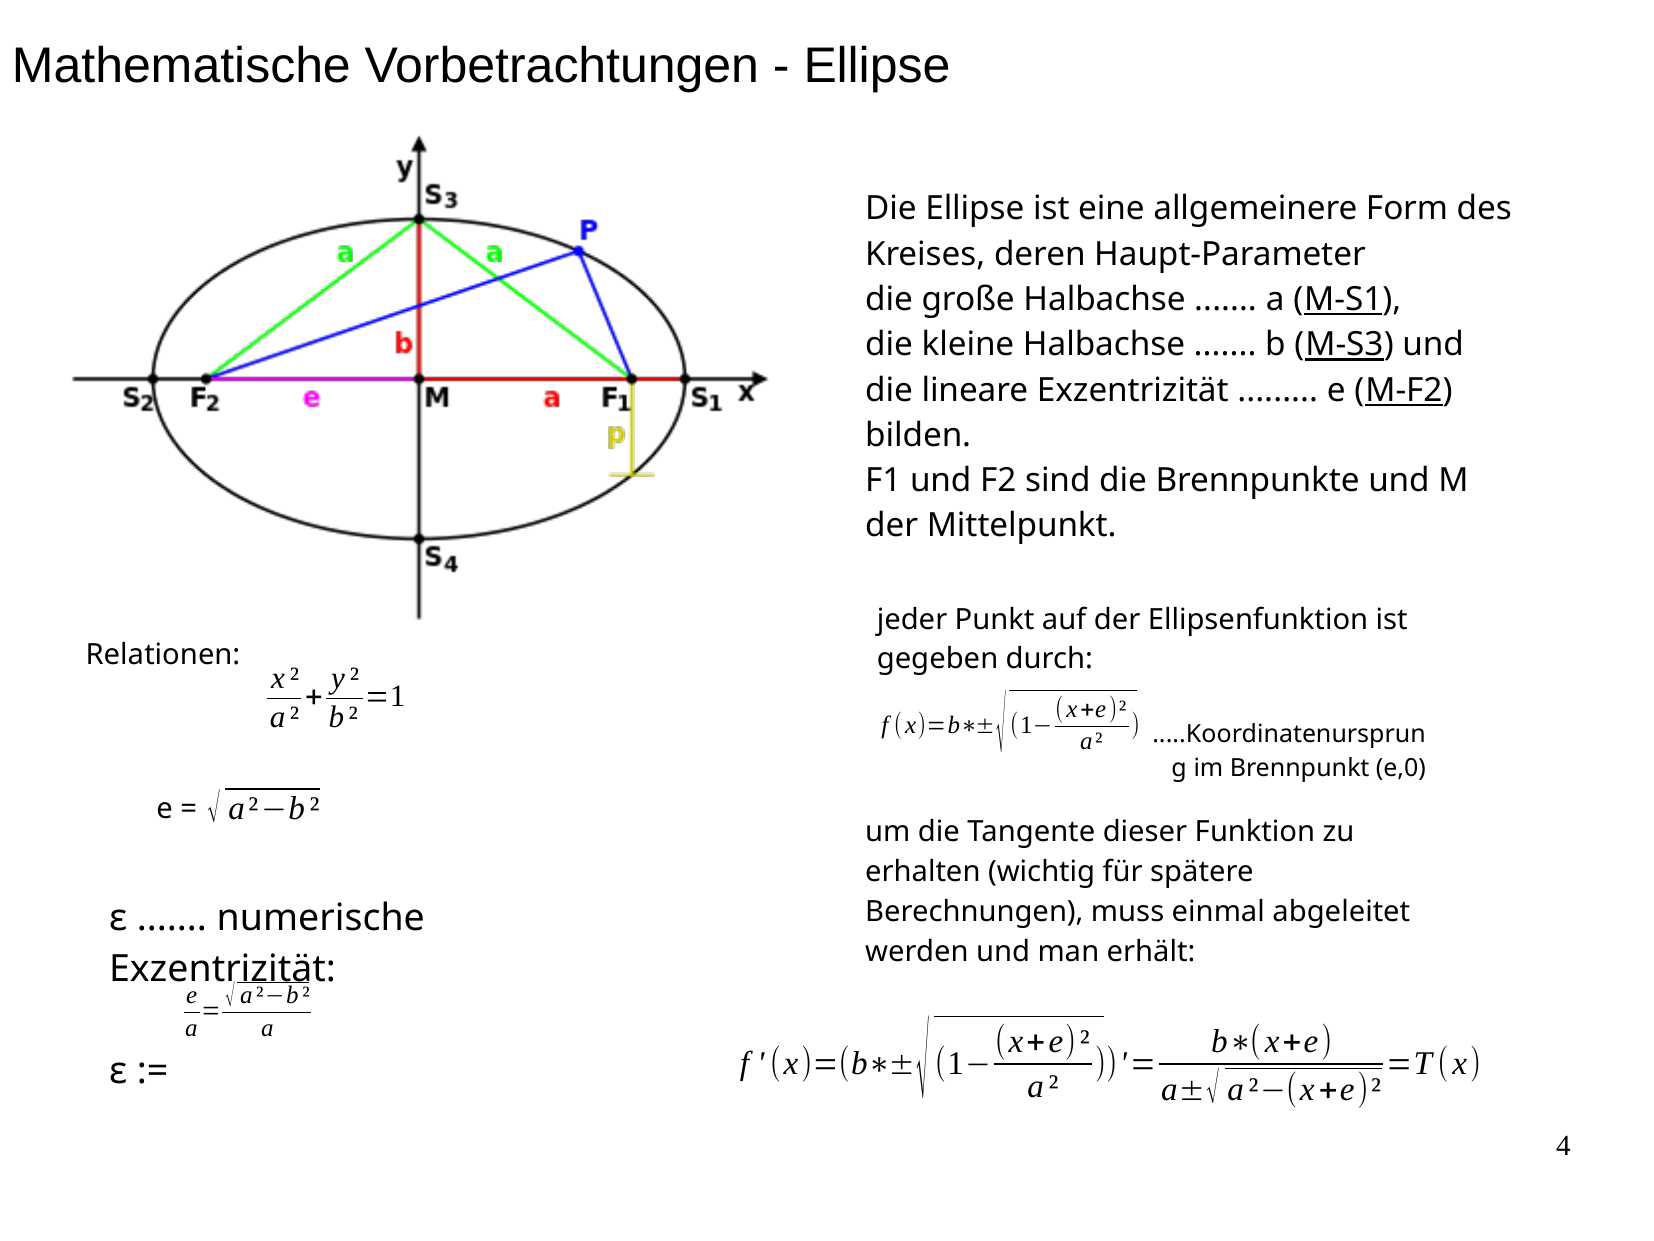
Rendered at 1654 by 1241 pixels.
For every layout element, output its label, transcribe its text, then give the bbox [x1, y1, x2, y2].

picture [47, 113, 792, 646]
text_box .....Koordinatenursprung im Brennpunkt (e,0) [1133, 708, 1441, 786]
title Mathematische Vorbetrachtungen - Ellipse [11, 0, 1134, 235]
text_box e = [141, 779, 414, 832]
text_box Relationen: [70, 625, 319, 678]
chart [259, 661, 412, 735]
text_box um die Tangente dieser Funktion zu erhalten (wichtig für spätere Berechnungen), muss einmal abgeleitet werden und man erhält: [850, 803, 1441, 929]
chart [874, 688, 1146, 756]
chart [176, 980, 319, 1042]
text_box jeder Punkt auf der Ellipsenfunktion ist gegeben durch: [862, 590, 1477, 679]
text_box Die Ellipse ist eine allgemeinere Form des Kreises, deren Haupt-Parameter die große Halbachse ....... a (M-S1), die kleine Halbachse ....... b (M-S3) und die lineare Exzentrizität ......... e (M-F2) bilden. F1 und F2 sind die Brennpunkte und M der Mittelpunkt. [850, 177, 1536, 485]
chart [732, 1014, 1487, 1111]
chart [200, 787, 327, 827]
text_box ε ....... numerische Exzentrizität: ε := [94, 882, 674, 1040]
